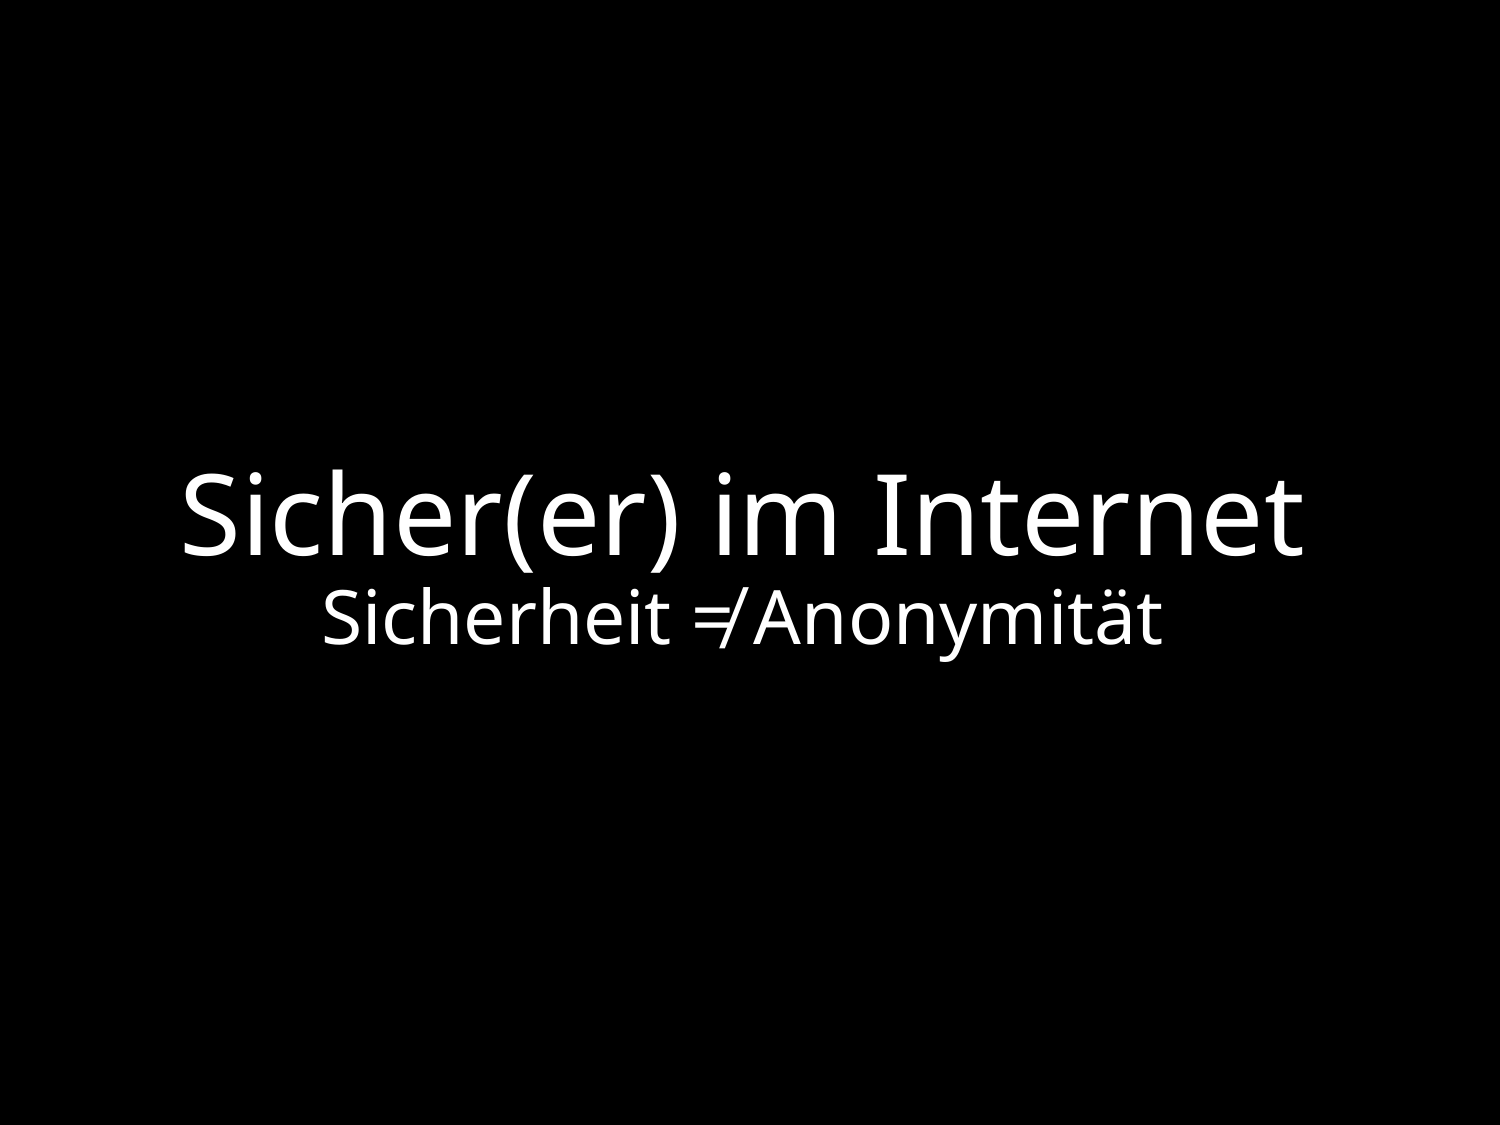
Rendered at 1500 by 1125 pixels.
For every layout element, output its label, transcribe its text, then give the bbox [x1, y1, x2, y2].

title Sicher(er) im Internet Sicherheit ≠ Anonymität [105, 366, 1381, 759]
